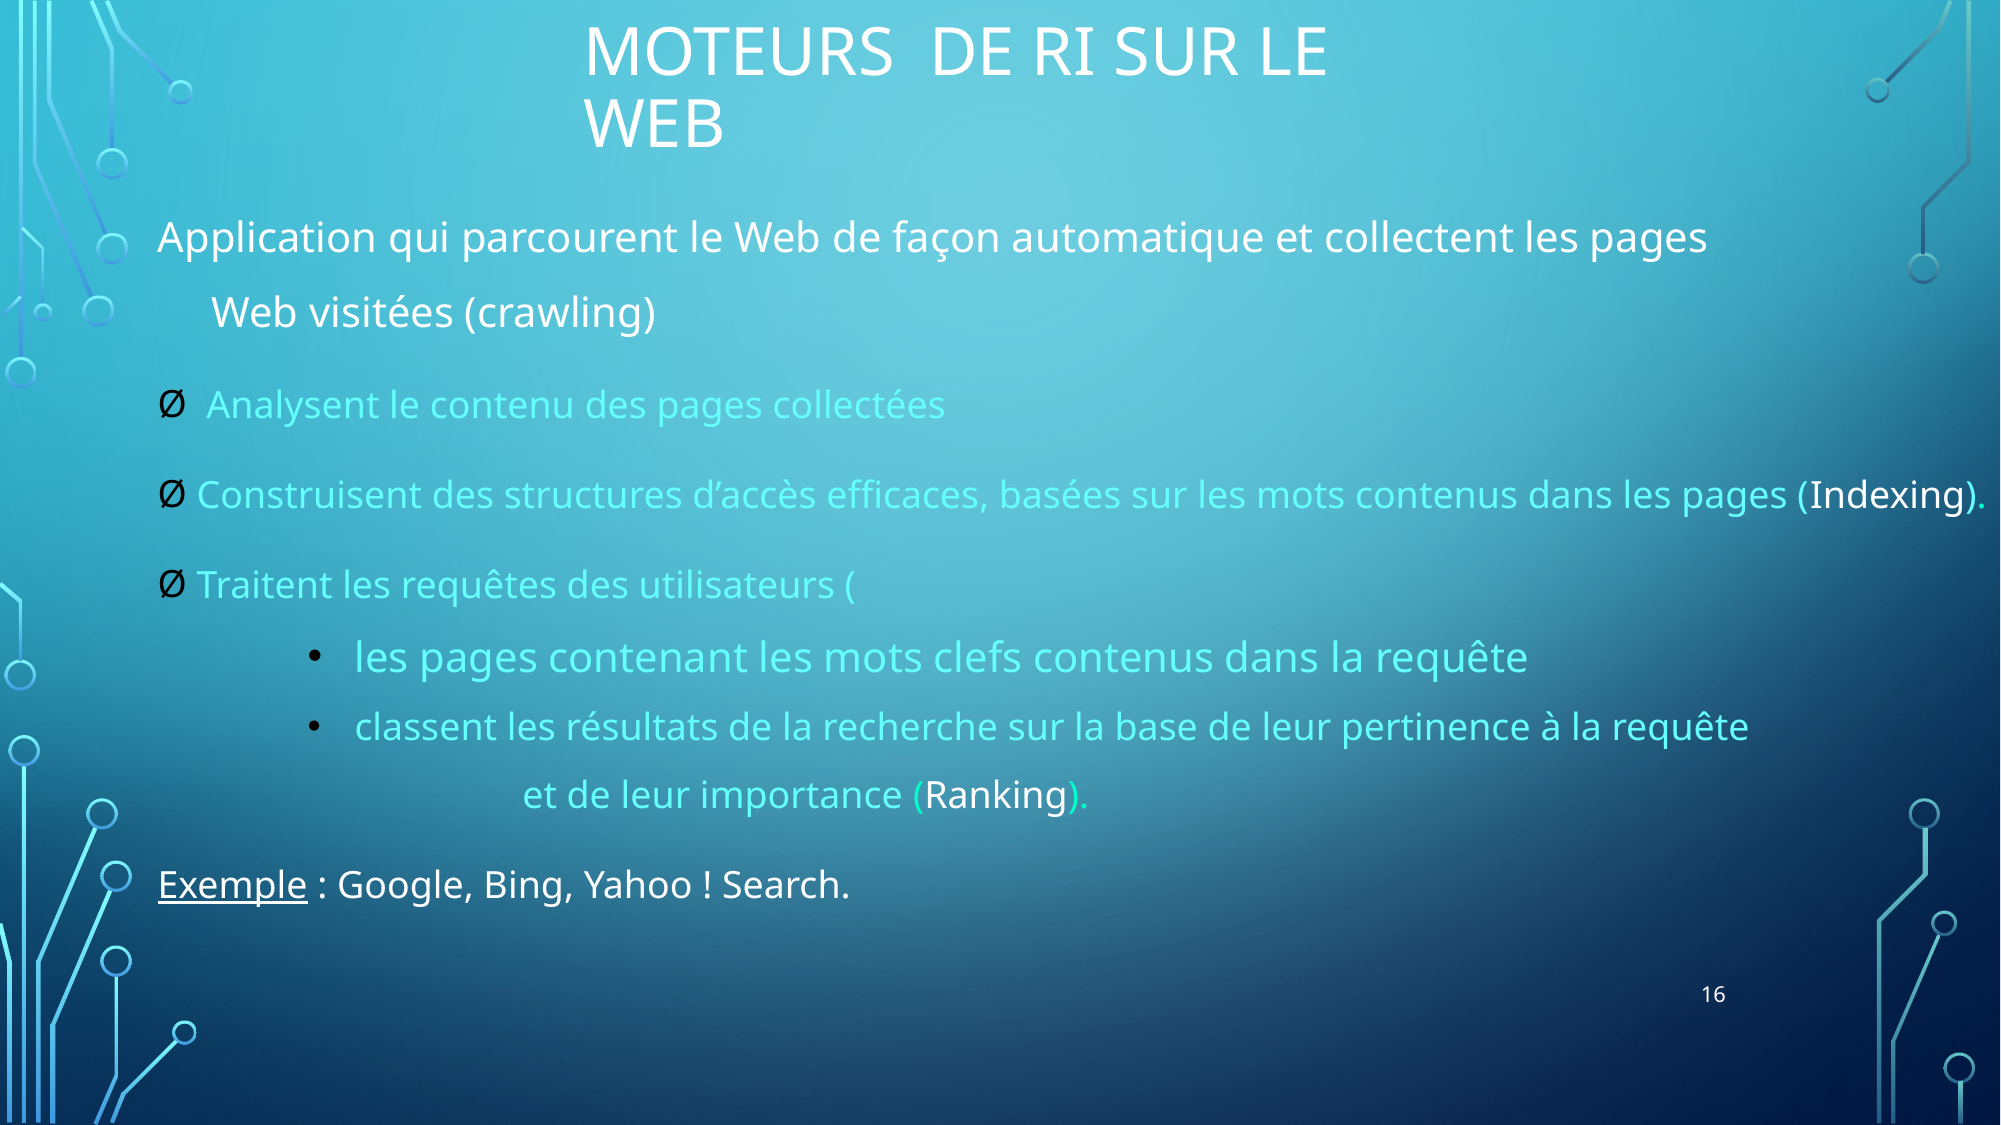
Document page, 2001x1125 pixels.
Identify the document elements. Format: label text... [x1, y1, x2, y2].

text_box [1685, 965, 1813, 1025]
text_box Moteurs de ri sur le web [568, 10, 1467, 88]
text_box Application qui parcourent le Web de façon automatique et collectent les pages Web visitées (crawling) Analysent le contenu des pages collectées Construisent des structures d’accès efficaces, basées sur les mots contenus dans les pages (Indexing). Traitent les requêtes des utilisateurs ( les pages contenant les mots clefs contenus dans la requête classent les résultats de la recherche sur la base de leur pertinence à la requête et de leur importance (Ranking). Exemple : Google, Bing, Yahoo ! Search. [143, 178, 2000, 913]
